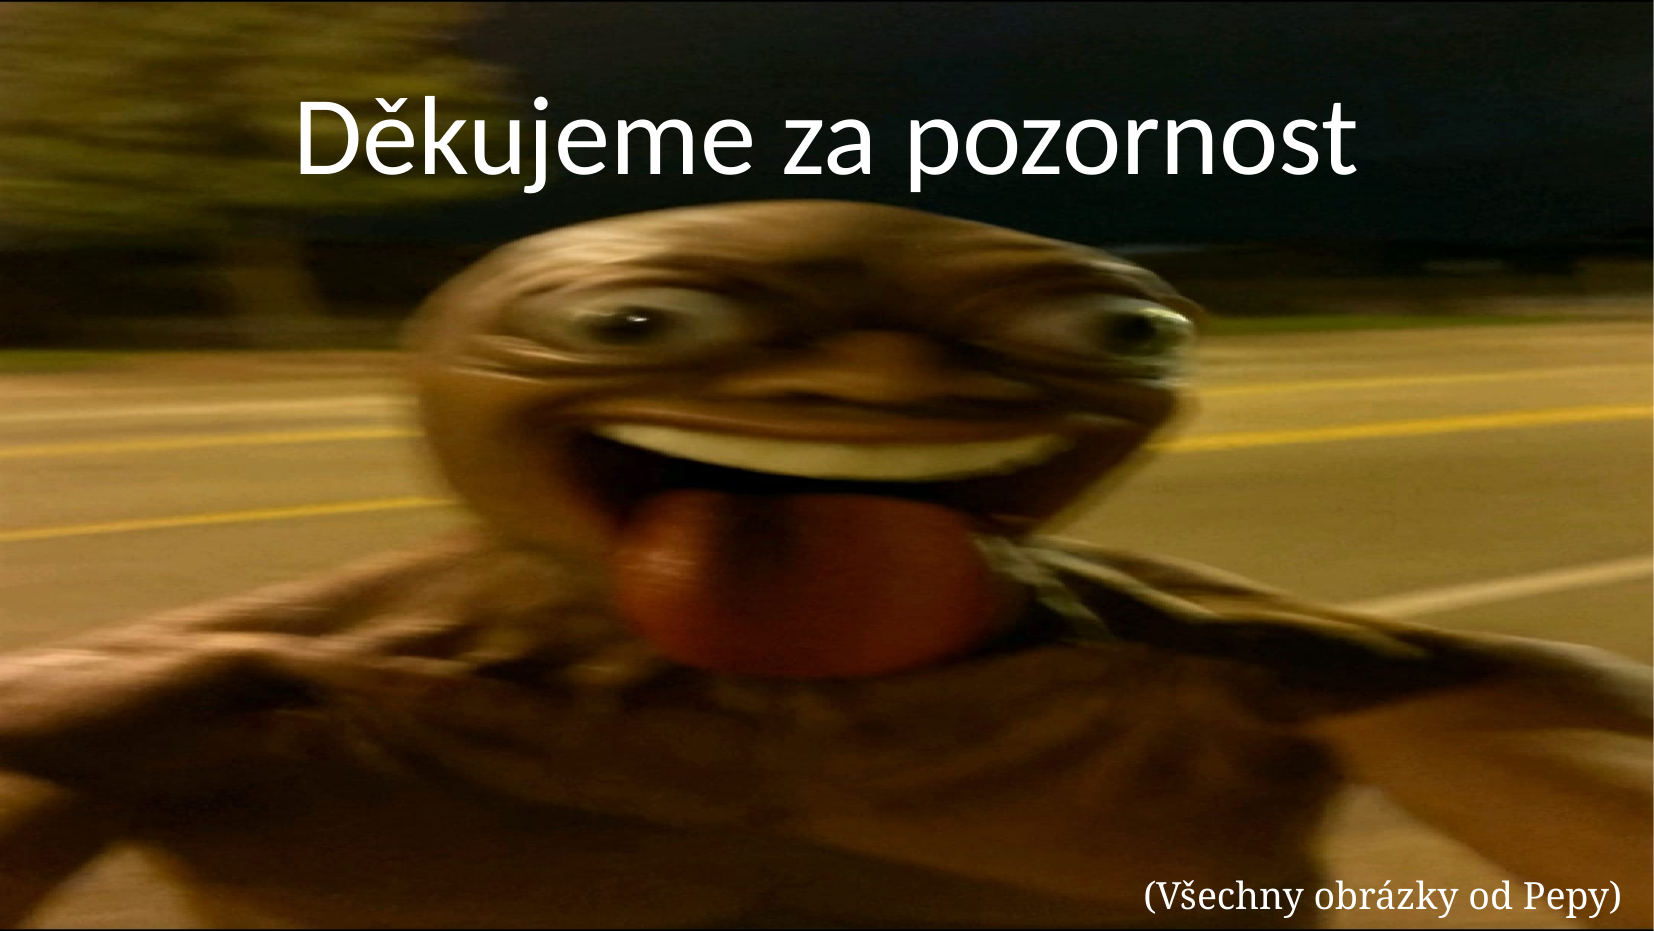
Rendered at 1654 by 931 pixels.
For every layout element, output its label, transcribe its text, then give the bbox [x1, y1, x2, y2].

title Děkujeme za pozornost [82, 52, 1571, 207]
picture [0, 0, 1654, 931]
text_box (Všechny obrázky od Pepy) [1128, 862, 1654, 931]
